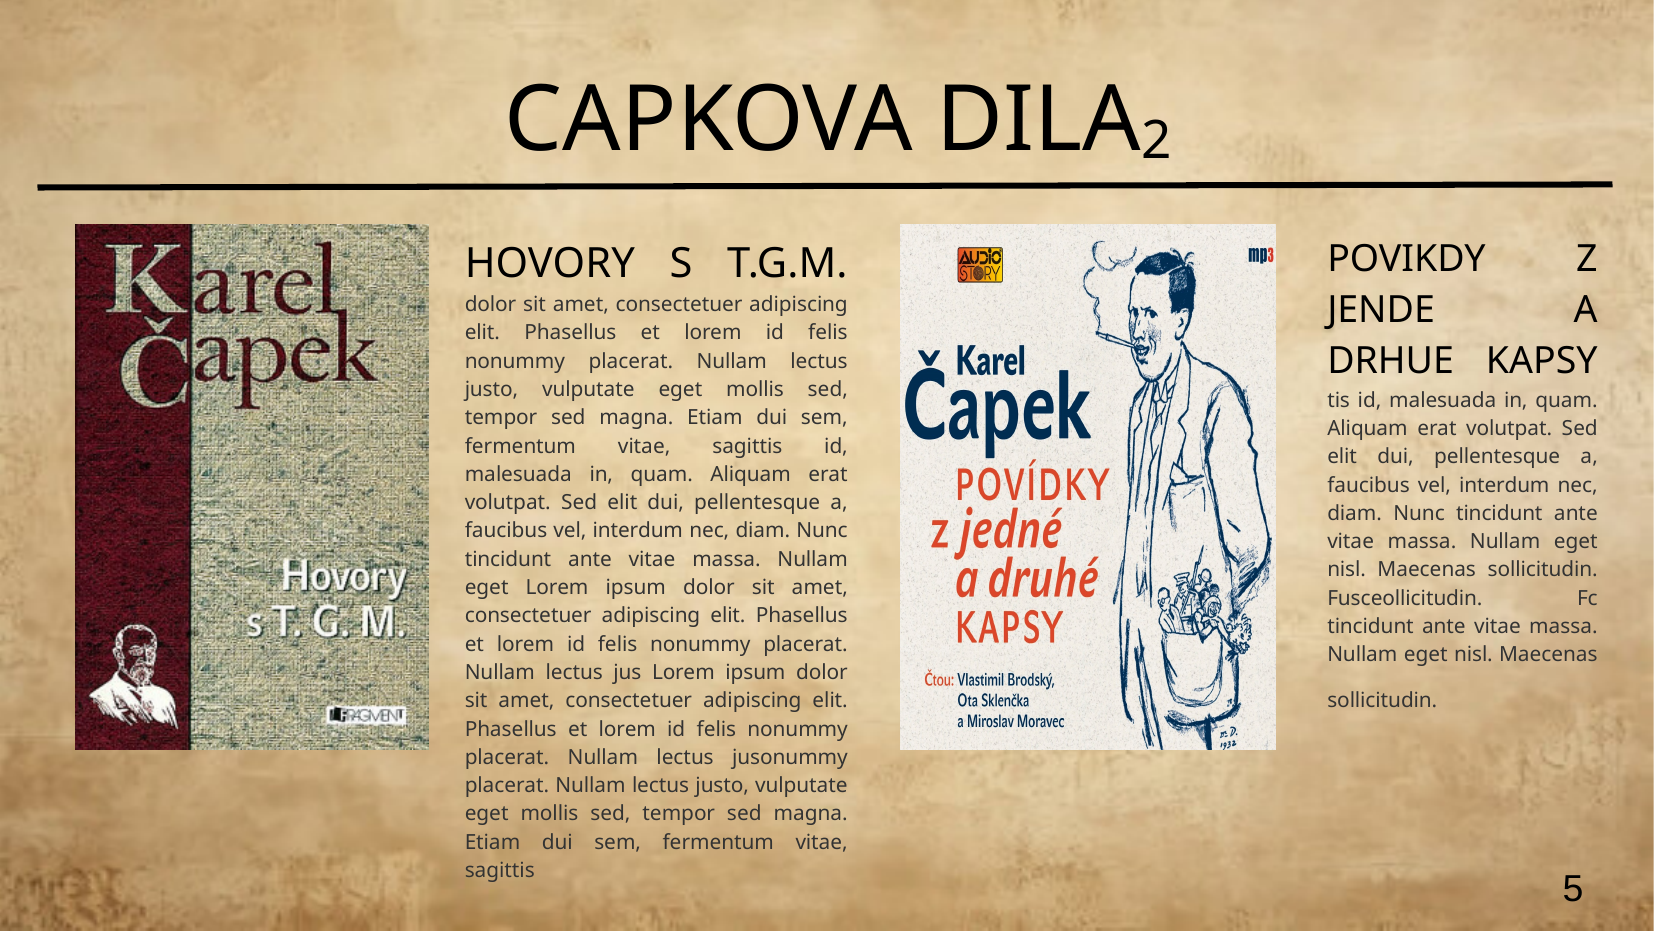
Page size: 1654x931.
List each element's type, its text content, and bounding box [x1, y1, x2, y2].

text_box <number> [1547, 860, 1654, 931]
title CAPKOVA DILA2 [82, 37, 1571, 184]
picture [0, 0, 1654, 931]
text_box HOVORY S T.G.M. dolor sit amet, consectetuer adipiscing elit. Phasellus et lorem id felis nonummy placerat. Nullam lectus justo, vulputate eget mollis sed, tempor sed magna. Etiam dui sem, fermentum vitae, sagittis id, malesuada in, quam. Aliquam erat volutpat. Sed elit dui, pellentesque a, faucibus vel, interdum nec, diam. Nunc tincidunt ante vitae massa. Nullam eget Lorem ipsum dolor sit amet, consectetuer adipiscing elit. Phasellus et lorem id felis nonummy placerat. Nullam lectus jus Lorem ipsum dolor sit amet, consectetuer adipiscing elit. Phasellus et lorem id felis nonummy placerat. Nullam lectus jusonummy placerat. Nullam lectus justo, vulputate eget mollis sed, tempor sed magna. Etiam dui sem, fermentum vitae, sagittis [450, 225, 863, 845]
text_box POVIKDY Z JENDE A DRHUE KAPSY tis id, malesuada in, quam. Aliquam erat volutpat. Sed elit dui, pellentesque a, faucibus vel, interdum nec, diam. Nunc tincidunt ante vitae massa. Nullam eget nisl. Maecenas sollicitudin. Fusceollicitudin. Fc tincidunt ante vitae massa. Nullam eget nisl. Maecenas sollicitudin. [1312, 224, 1613, 788]
title CAPKOVA DILA2 [82, 188, 1571, 193]
